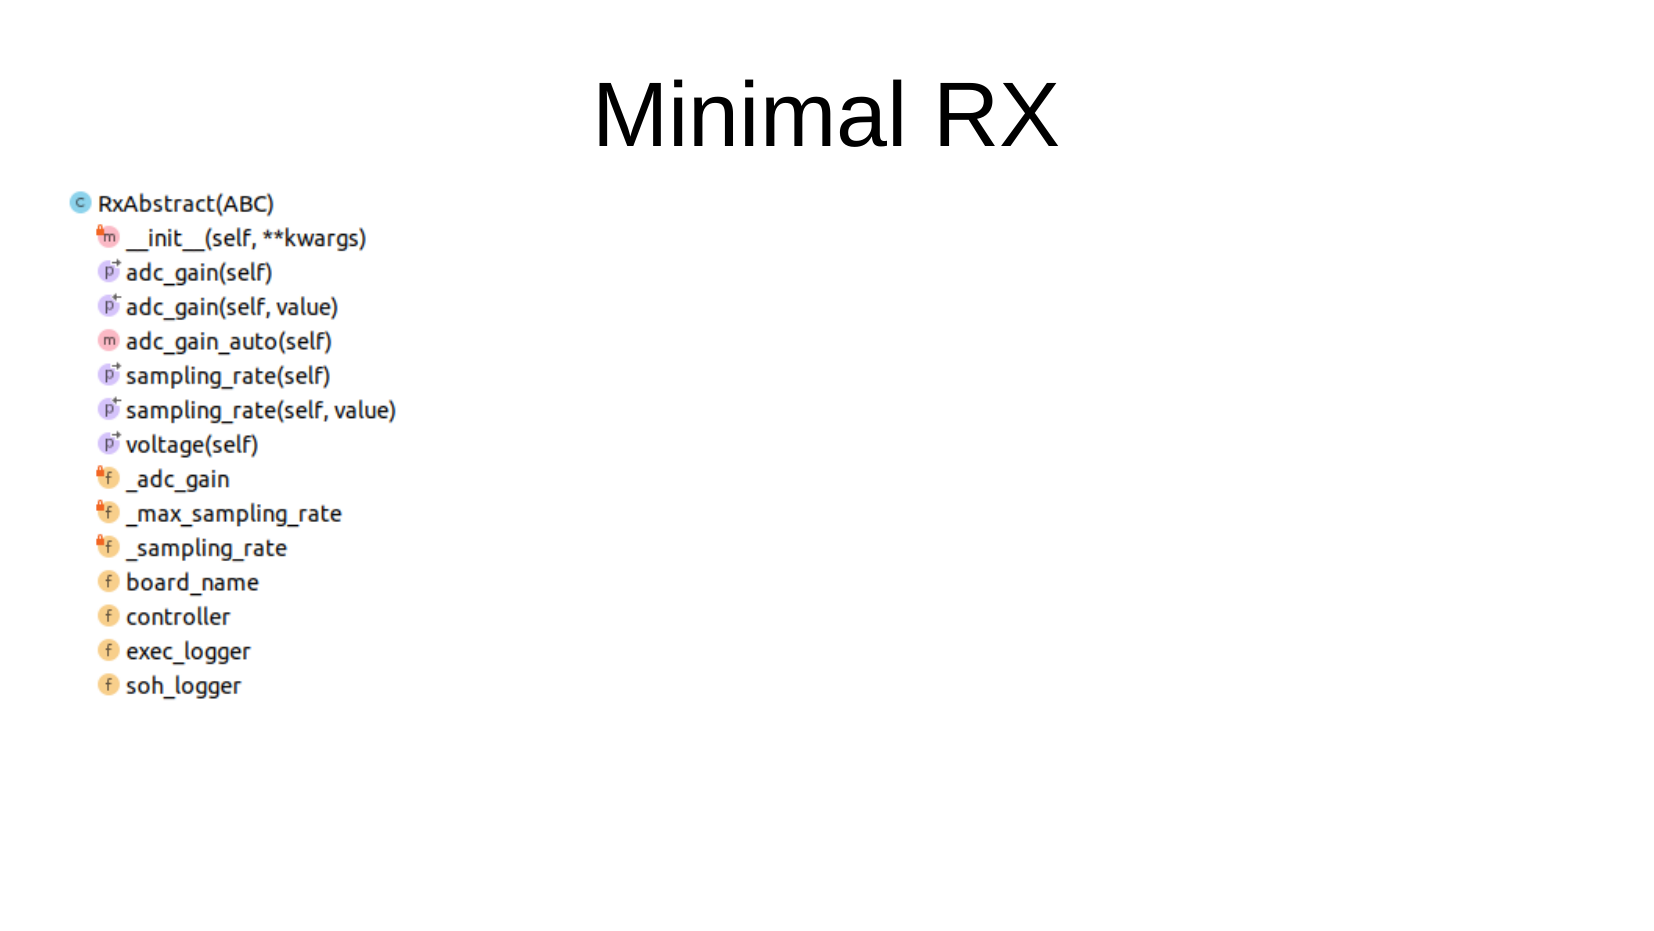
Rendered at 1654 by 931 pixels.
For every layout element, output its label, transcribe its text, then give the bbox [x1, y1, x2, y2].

picture [59, 187, 826, 706]
title Minimal RX [82, 37, 1571, 193]
